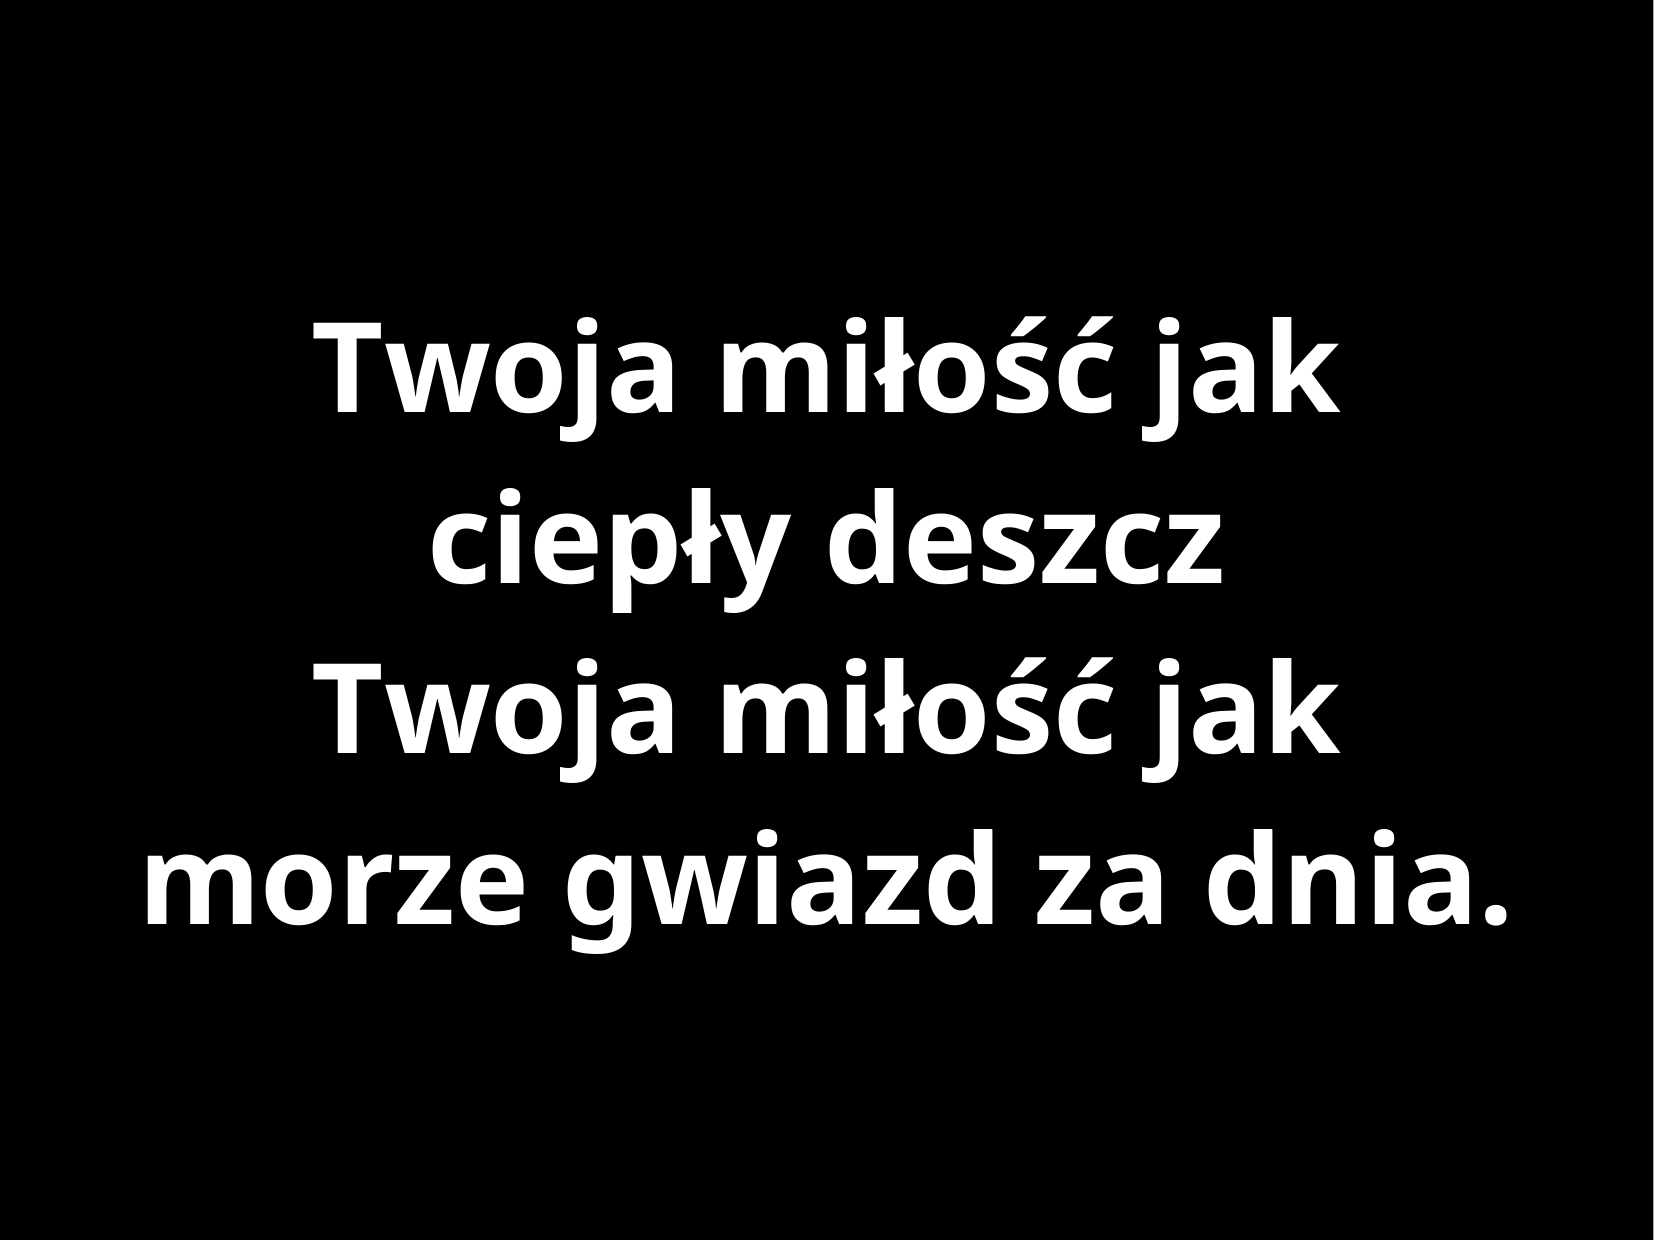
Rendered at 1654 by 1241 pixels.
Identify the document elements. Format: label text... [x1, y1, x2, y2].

title Twoja miłość jak ciepły deszcz Twoja miłość jak morze gwiazd za dnia. [0, 0, 1654, 1241]
